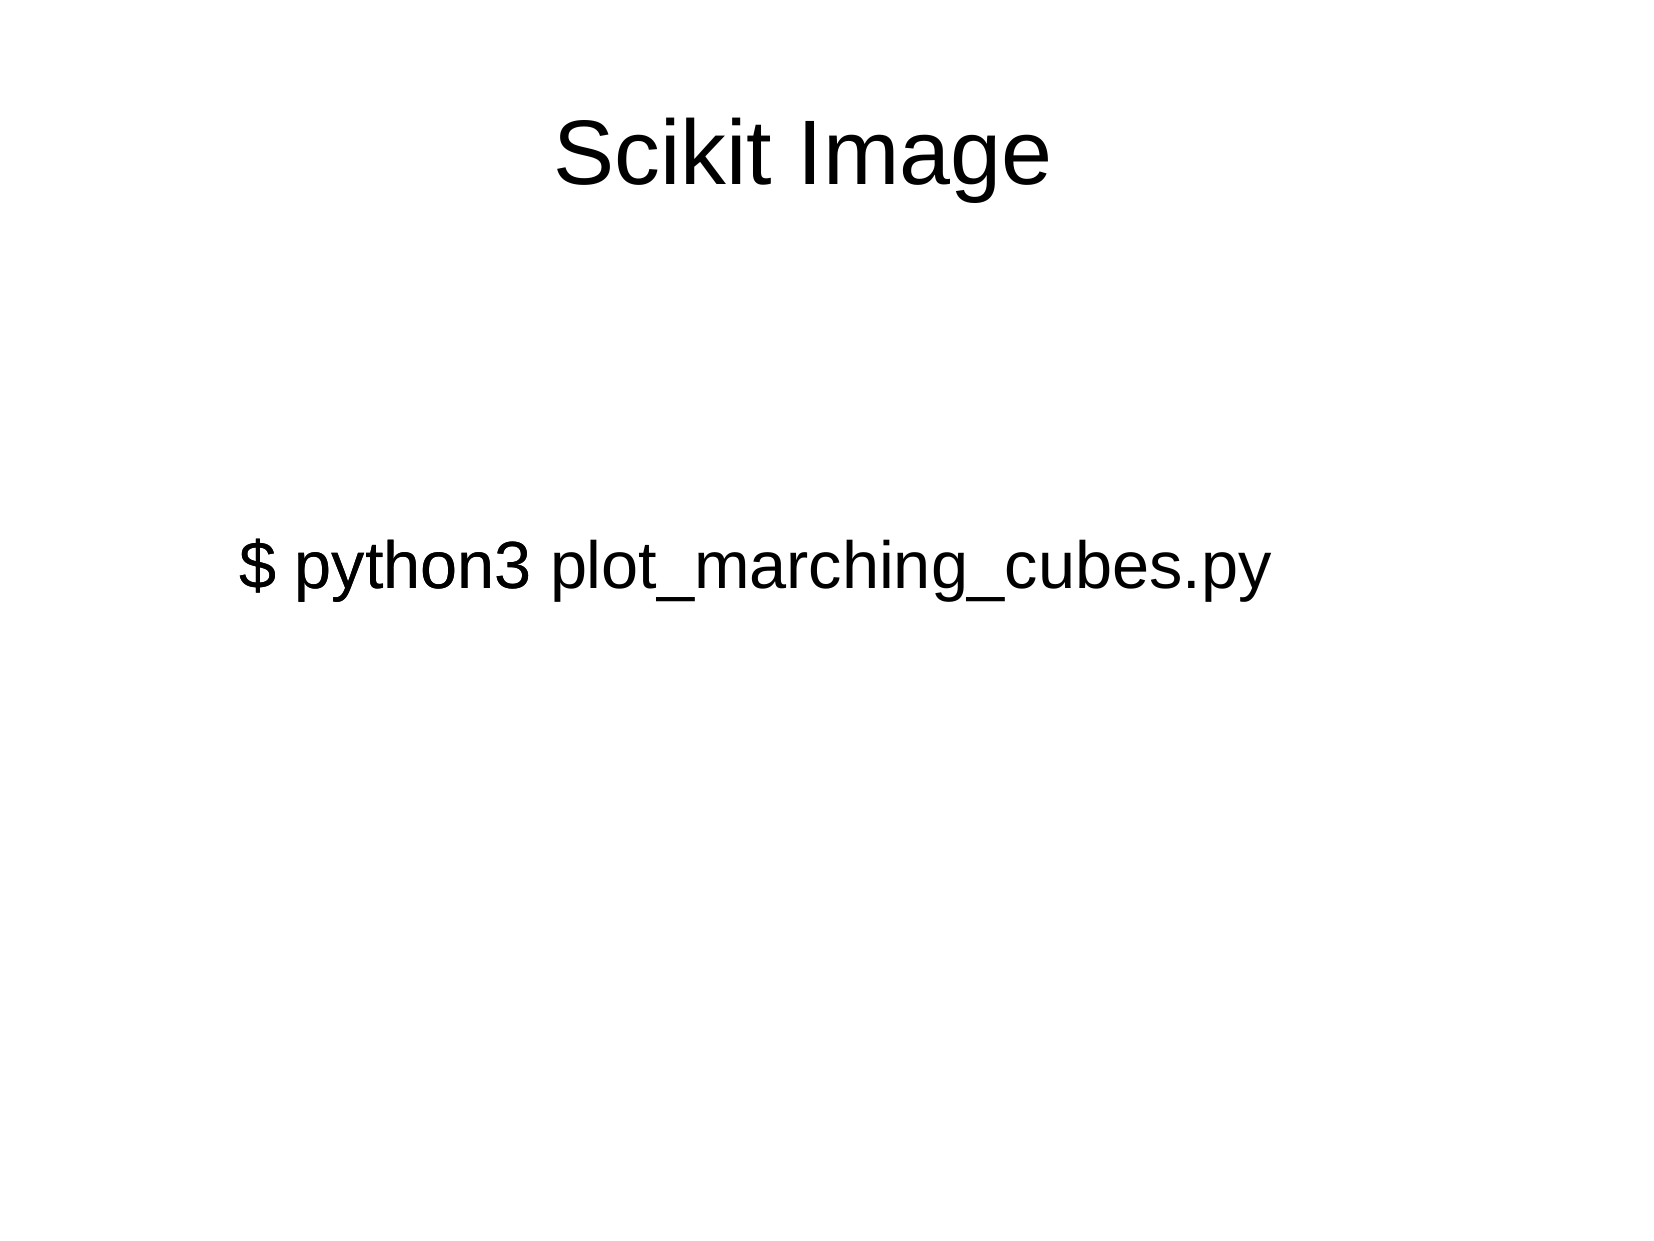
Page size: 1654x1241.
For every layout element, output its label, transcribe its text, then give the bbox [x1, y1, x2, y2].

title Scikit Image [59, 49, 1548, 257]
text_box $ python3 [224, 520, 1524, 760]
